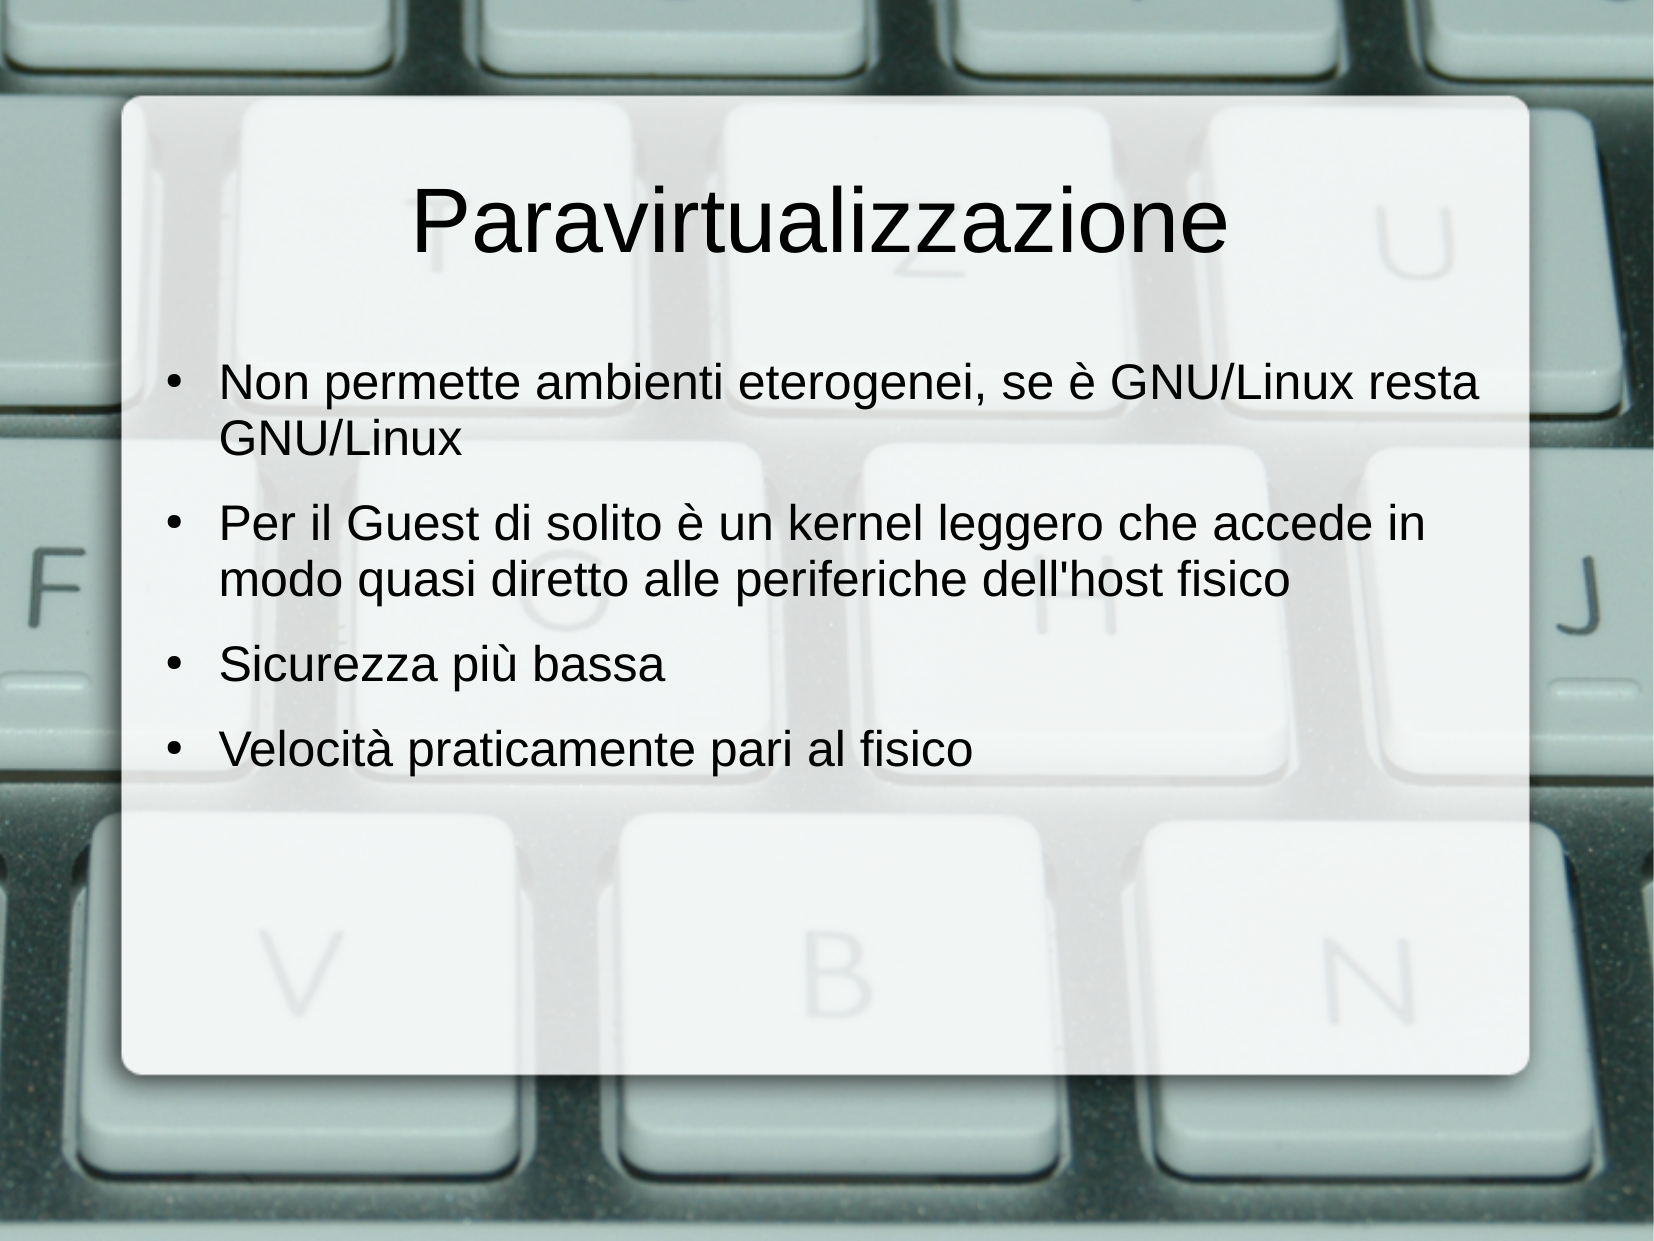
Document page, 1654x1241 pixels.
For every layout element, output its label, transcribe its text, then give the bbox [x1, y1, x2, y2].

picture [0, 0, 1654, 1241]
title Paravirtualizzazione [135, 117, 1506, 325]
list Non permette ambienti eterogenei, se è GNU/Linux resta GNU/Linux Per il Guest di solito è un kernel leggero che accede in modo quasi diretto alle periferiche dell'host fisico Sicurezza più bassa Velocità praticamente pari al fisico [147, 354, 1506, 1074]
